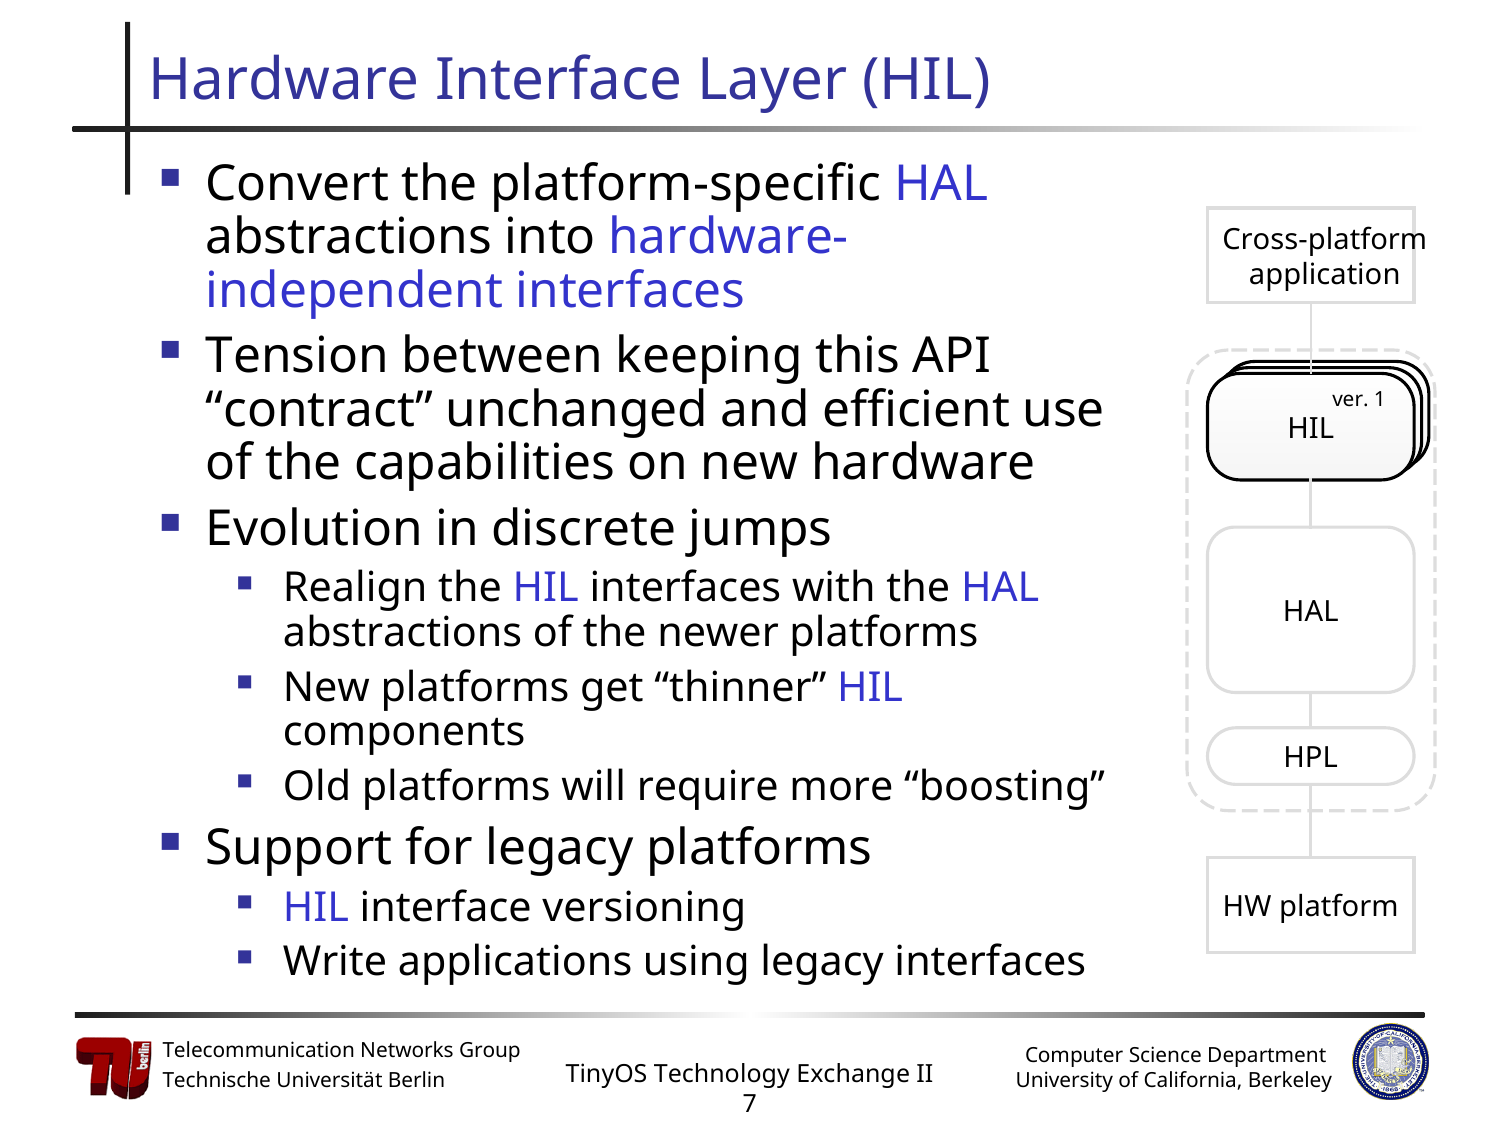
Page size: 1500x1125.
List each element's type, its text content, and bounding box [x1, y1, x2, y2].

list Convert the platform-specific HAL abstractions into hardware-independent interfaces Tension between keeping this API “contract” unchanged and efficient use of the capabilities on new hardware Evolution in discrete jumps Realign the HIL interfaces with the HAL abstractions of the newer platforms New platforms get “thinner” HIL components Old platforms will require more “boosting” Support for legacy platforms HIL interface versioning Write applications using legacy interfaces [144, 149, 1140, 1002]
text_box HAL [1207, 527, 1415, 693]
picture [1352, 1023, 1429, 1100]
text_box HIL [1224, 367, 1310, 377]
text_box HIL [1312, 361, 1429, 462]
text_box HIL [1207, 373, 1415, 480]
text_box HIL [1312, 367, 1422, 471]
text_box ver. 1 [1317, 377, 1401, 419]
text_box HW platform [1207, 857, 1415, 953]
picture [75, 1036, 152, 1100]
text_box HIL [1230, 361, 1310, 372]
title Hardware Interface Layer (HIL) [134, 24, 1468, 119]
text_box Cross-platform application [1207, 207, 1415, 303]
text_box HPL [1207, 727, 1415, 785]
